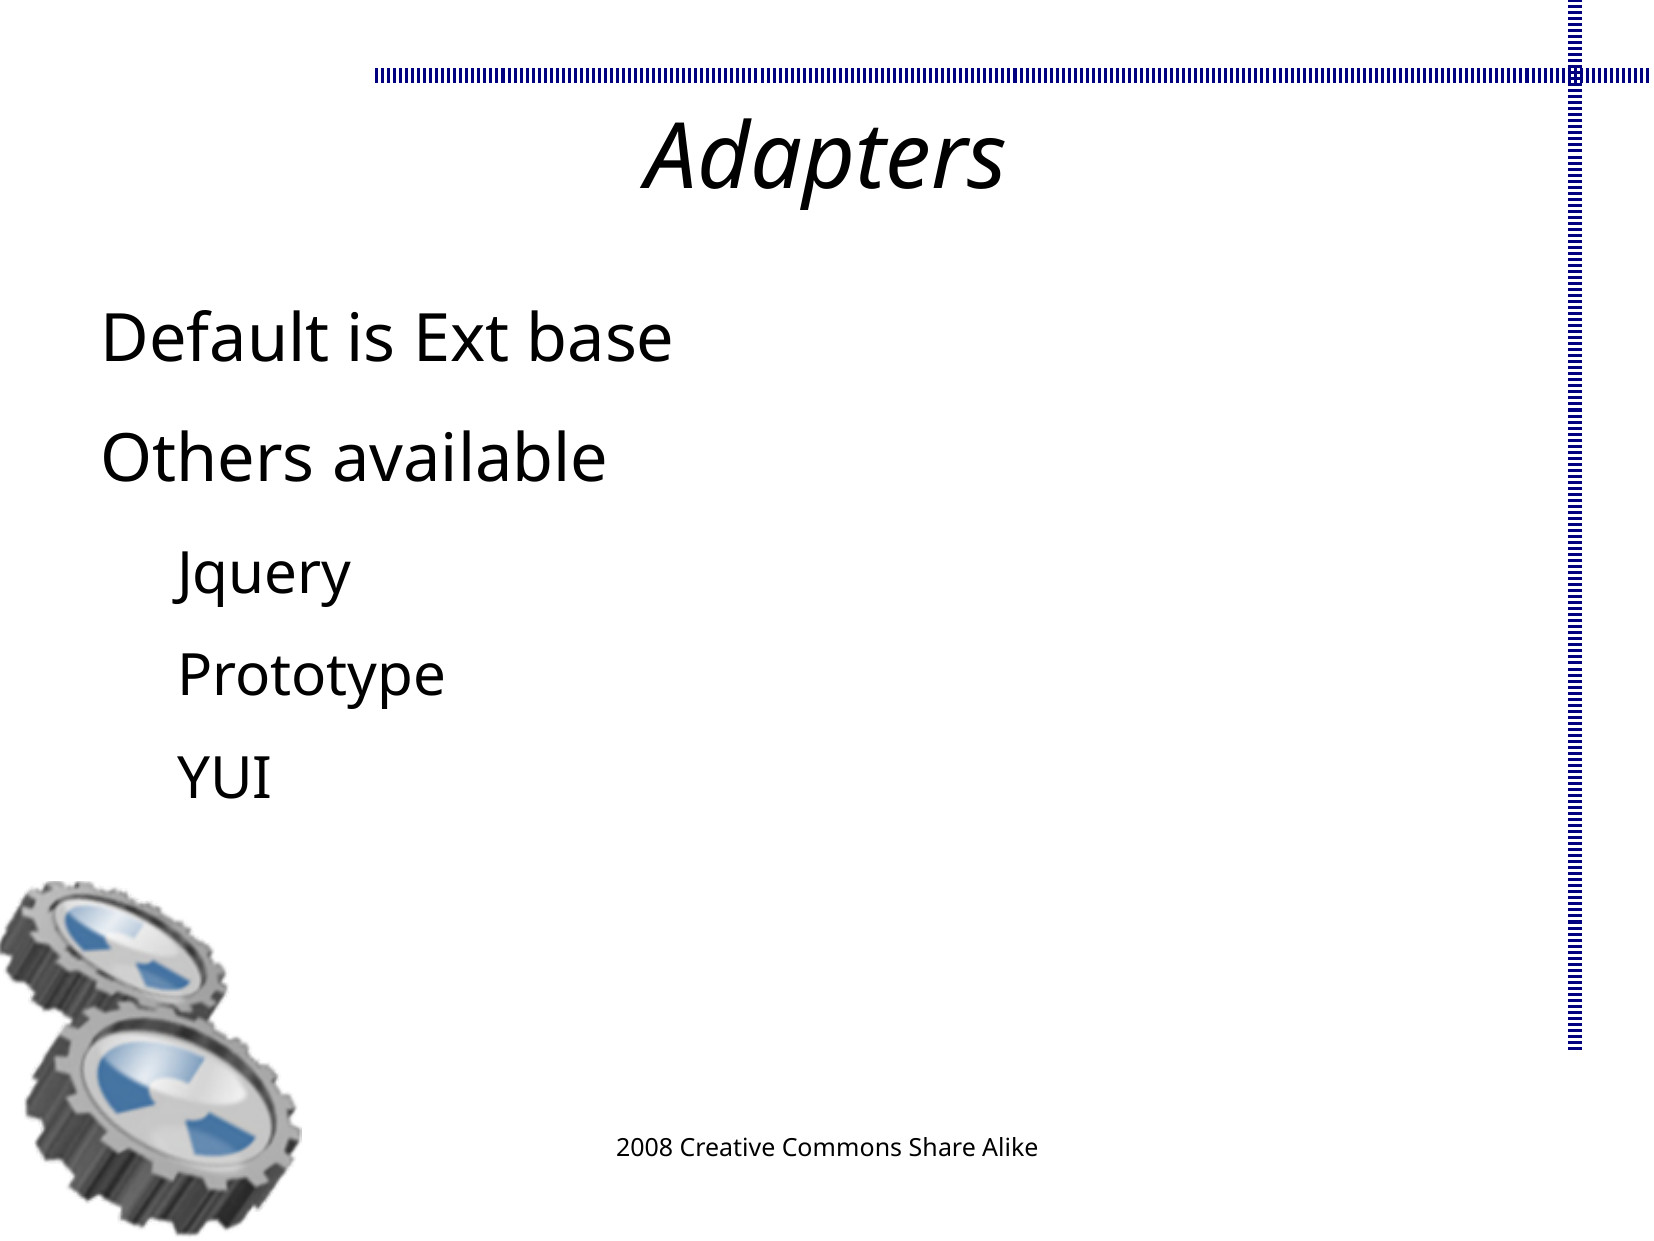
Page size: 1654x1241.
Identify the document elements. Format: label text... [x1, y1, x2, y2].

list Default is Ext base Others available Jquery Prototype YUI [82, 290, 1571, 1094]
title Adapters [82, 56, 1571, 250]
picture [0, 881, 302, 1241]
